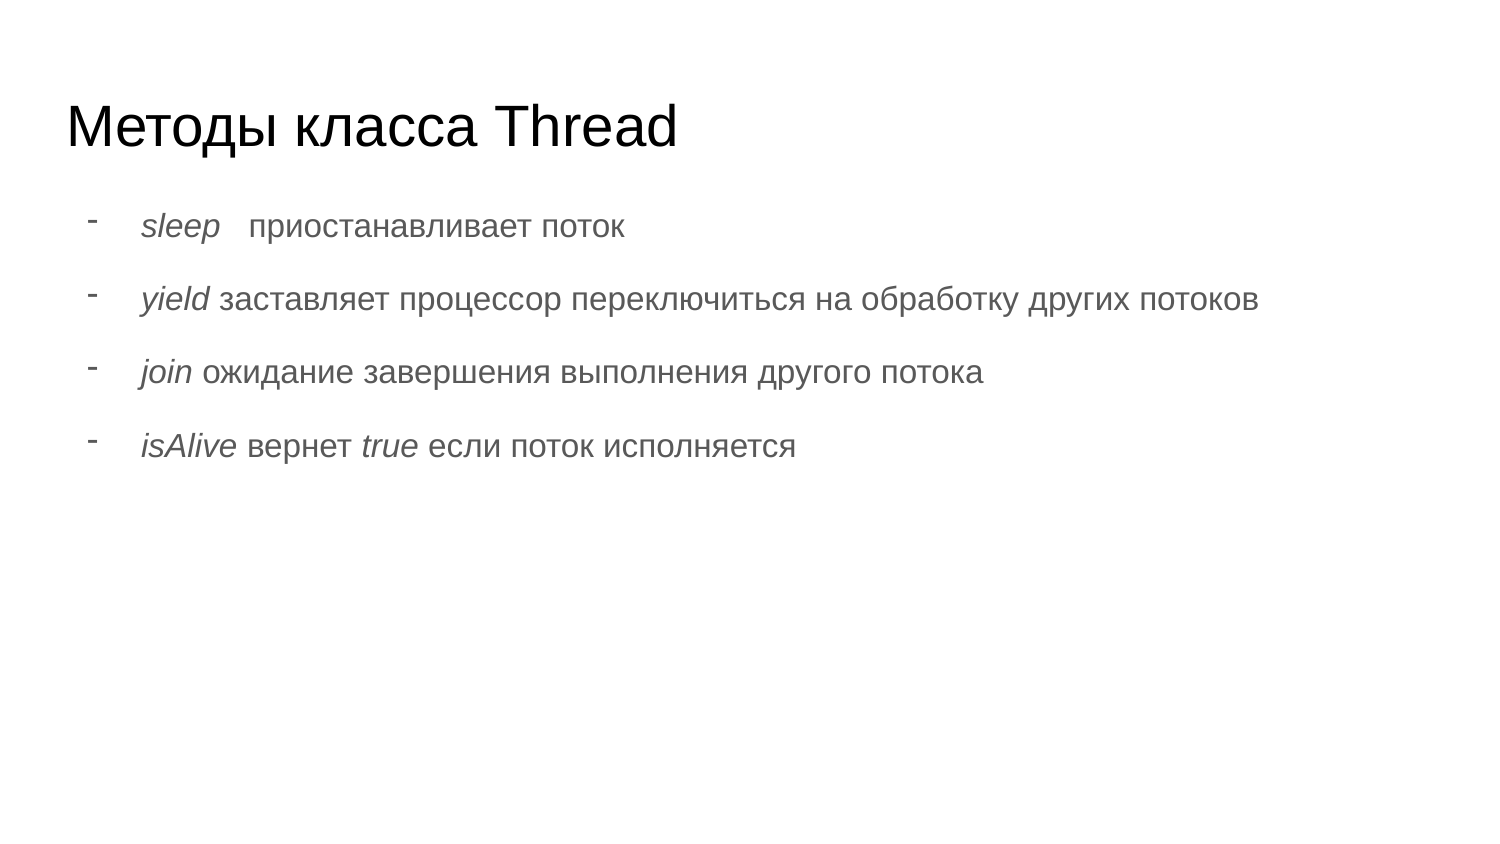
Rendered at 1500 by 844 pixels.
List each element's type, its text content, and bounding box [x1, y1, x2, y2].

title Методы класса Thread [51, 72, 1449, 167]
list sleep приостанавливает поток yield заставляет процессор переключиться на обработку других потоков join ожидание завершения выполнения другого потока isAlive вернет true если поток исполняется [51, 189, 1284, 750]
